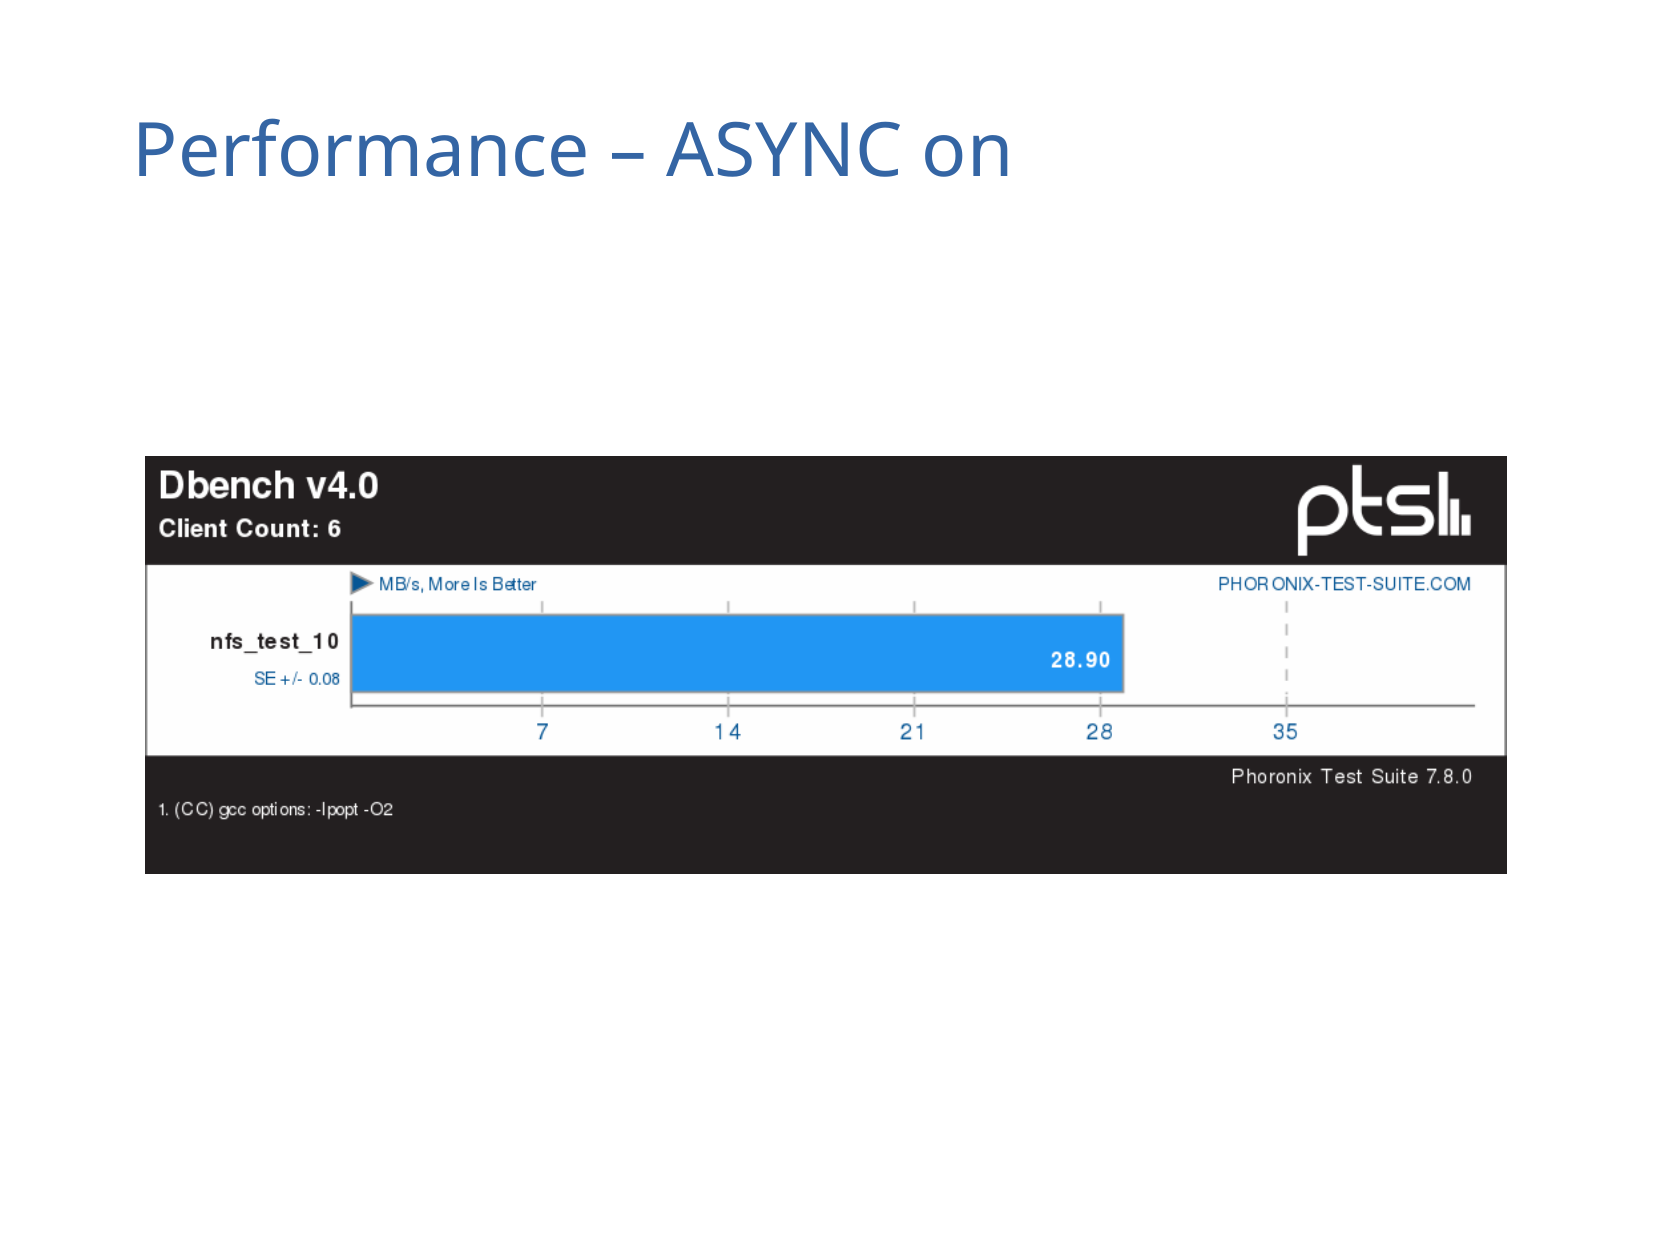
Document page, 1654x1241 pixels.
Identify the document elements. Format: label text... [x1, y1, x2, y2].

text_box Performance – ASYNC on [117, 88, 1035, 192]
picture [145, 456, 1507, 874]
